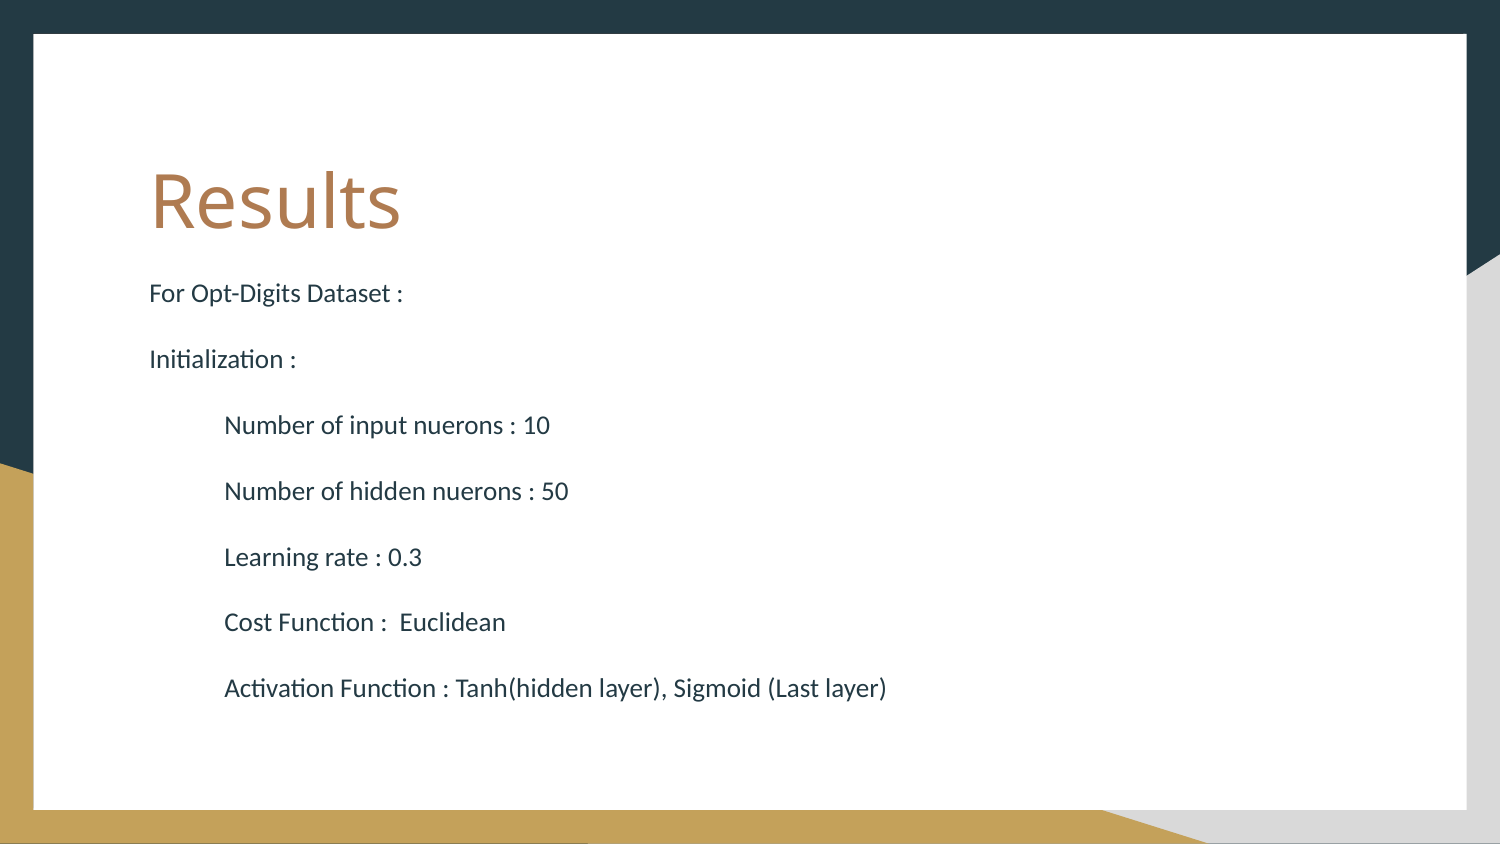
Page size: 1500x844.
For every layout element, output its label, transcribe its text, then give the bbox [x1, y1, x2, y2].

list For Opt-Digits Dataset : Initialization : Number of input nuerons : 10 Number of hidden nuerons : 50 Learning rate : 0.3 Cost Function : Euclidean Activation Function : Tanh(hidden layer), Sigmoid (Last layer) [134, 260, 1366, 765]
title Results [134, 138, 1366, 260]
